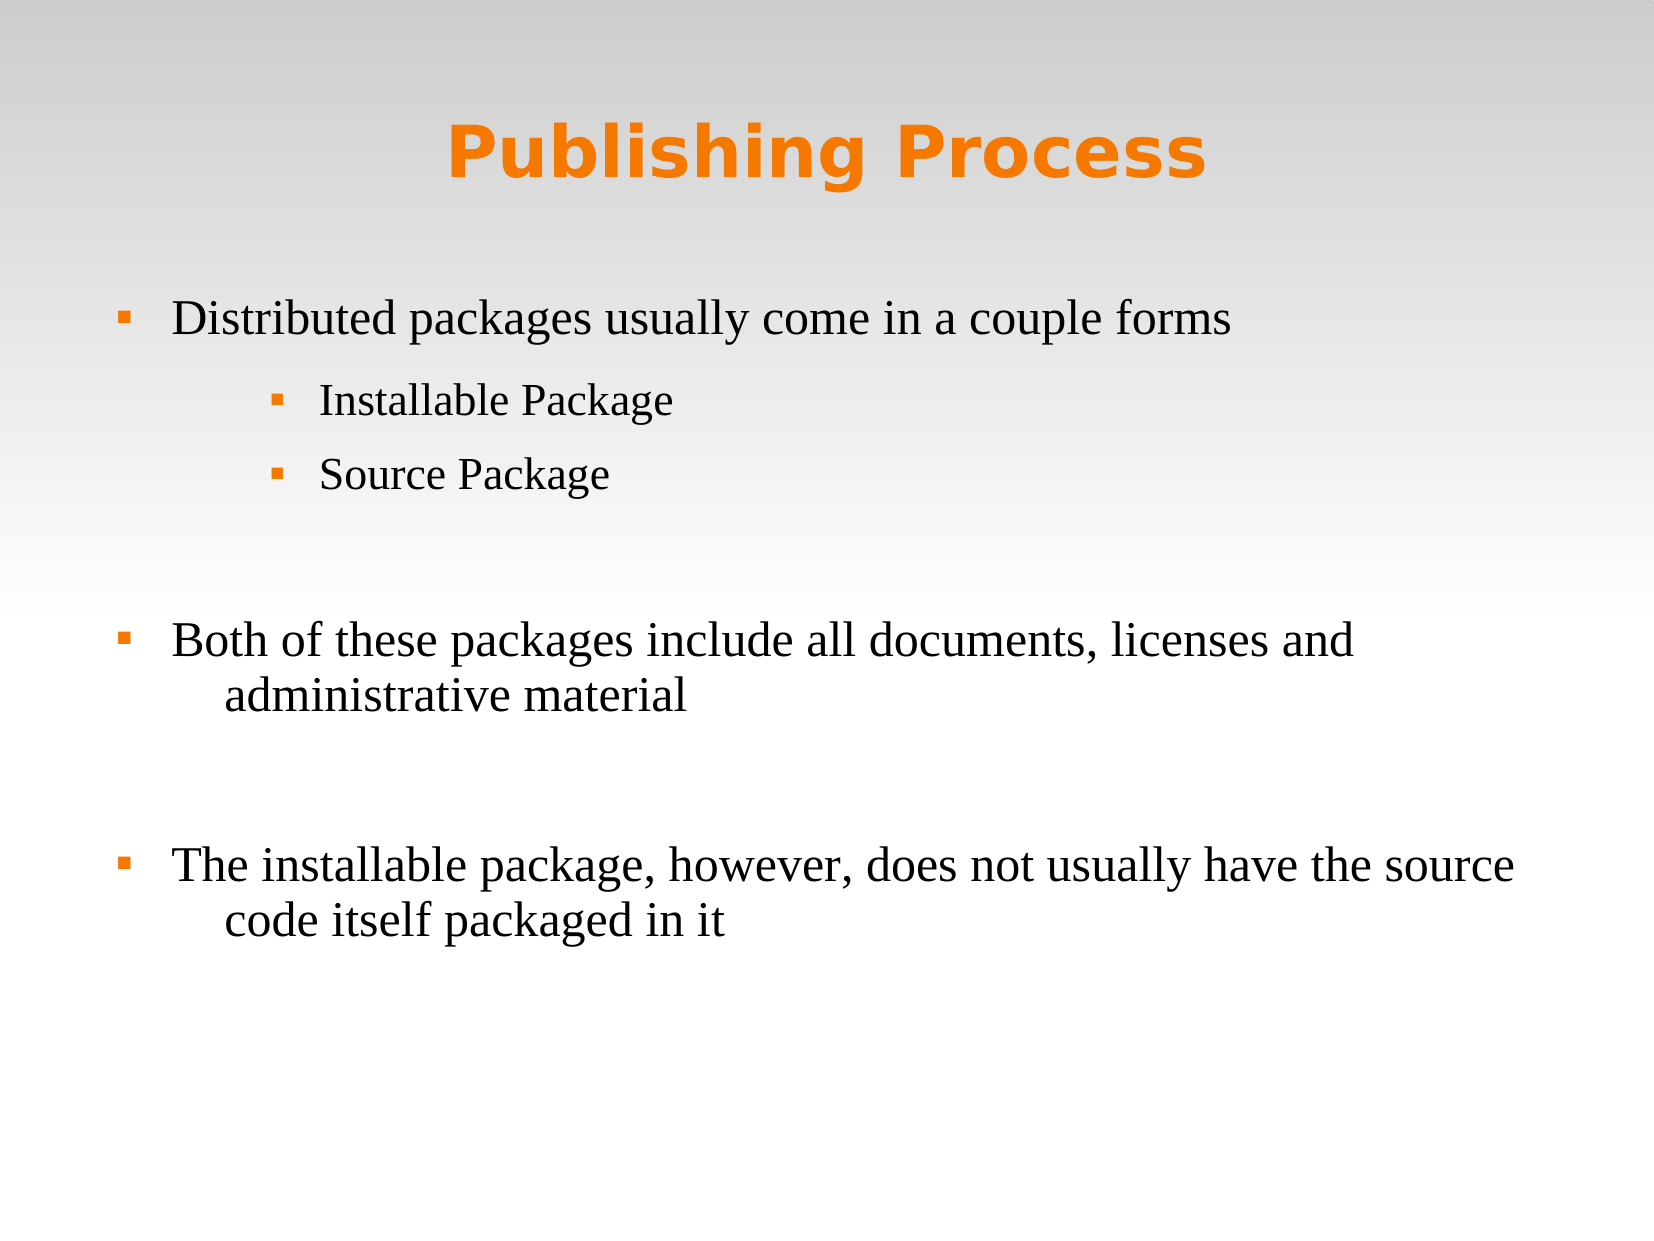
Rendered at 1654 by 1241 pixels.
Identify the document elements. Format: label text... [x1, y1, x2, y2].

title Publishing Process [82, 49, 1571, 257]
list Distributed packages usually come in a couple forms Installable Package Source Package Both of these packages include all documents, licenses and administrative material The installable package, however, does not usually have the source code itself packaged in it [82, 290, 1571, 1109]
